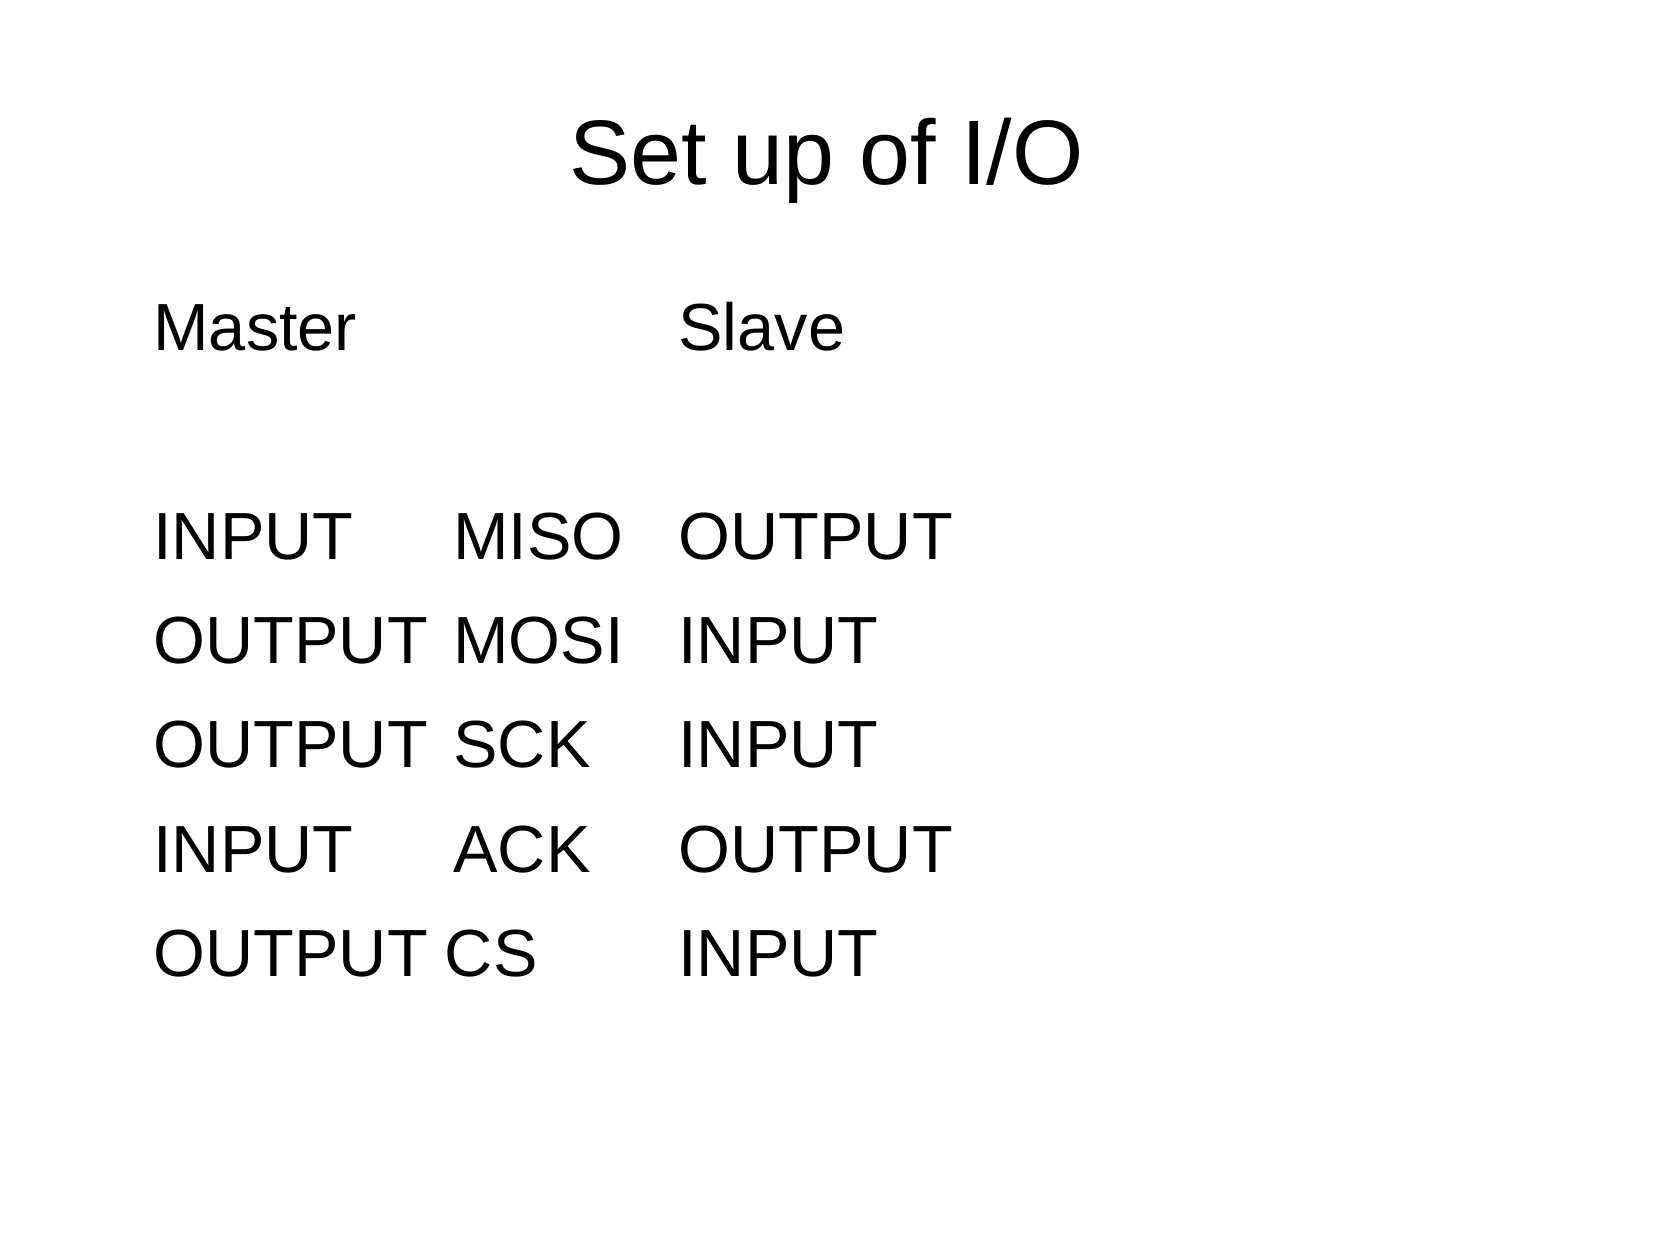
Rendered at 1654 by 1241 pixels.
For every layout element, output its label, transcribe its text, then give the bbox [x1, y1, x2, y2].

list Master Slave INPUT MISO OUTPUT OUTPUT MOSI INPUT OUTPUT SCK INPUT INPUT ACK OUTPUT OUTPUT CS INPUT [82, 290, 1571, 1010]
title Set up of I/O [82, 49, 1571, 257]
